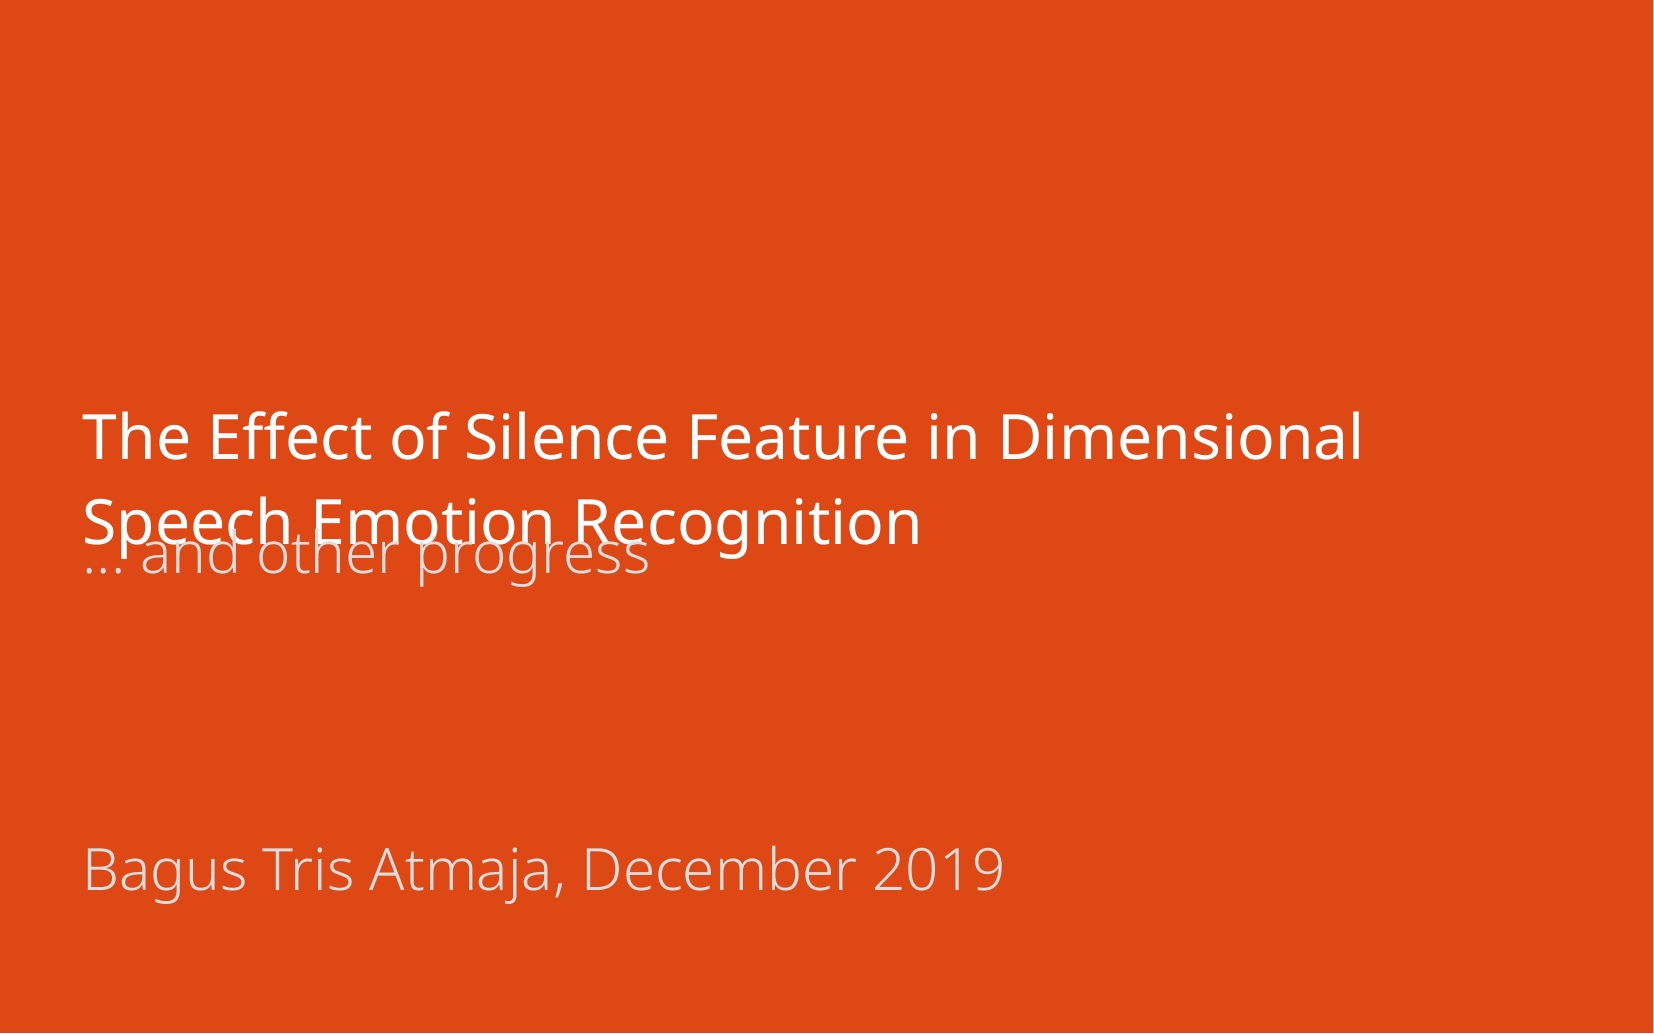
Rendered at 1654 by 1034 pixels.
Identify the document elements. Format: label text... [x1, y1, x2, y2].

subtitle ... and other progress Bagus Tris Atmaja, December 2019 [82, 546, 1571, 873]
title The Effect of Silence Feature in Dimensional Speech Emotion Recognition [82, 404, 1571, 546]
